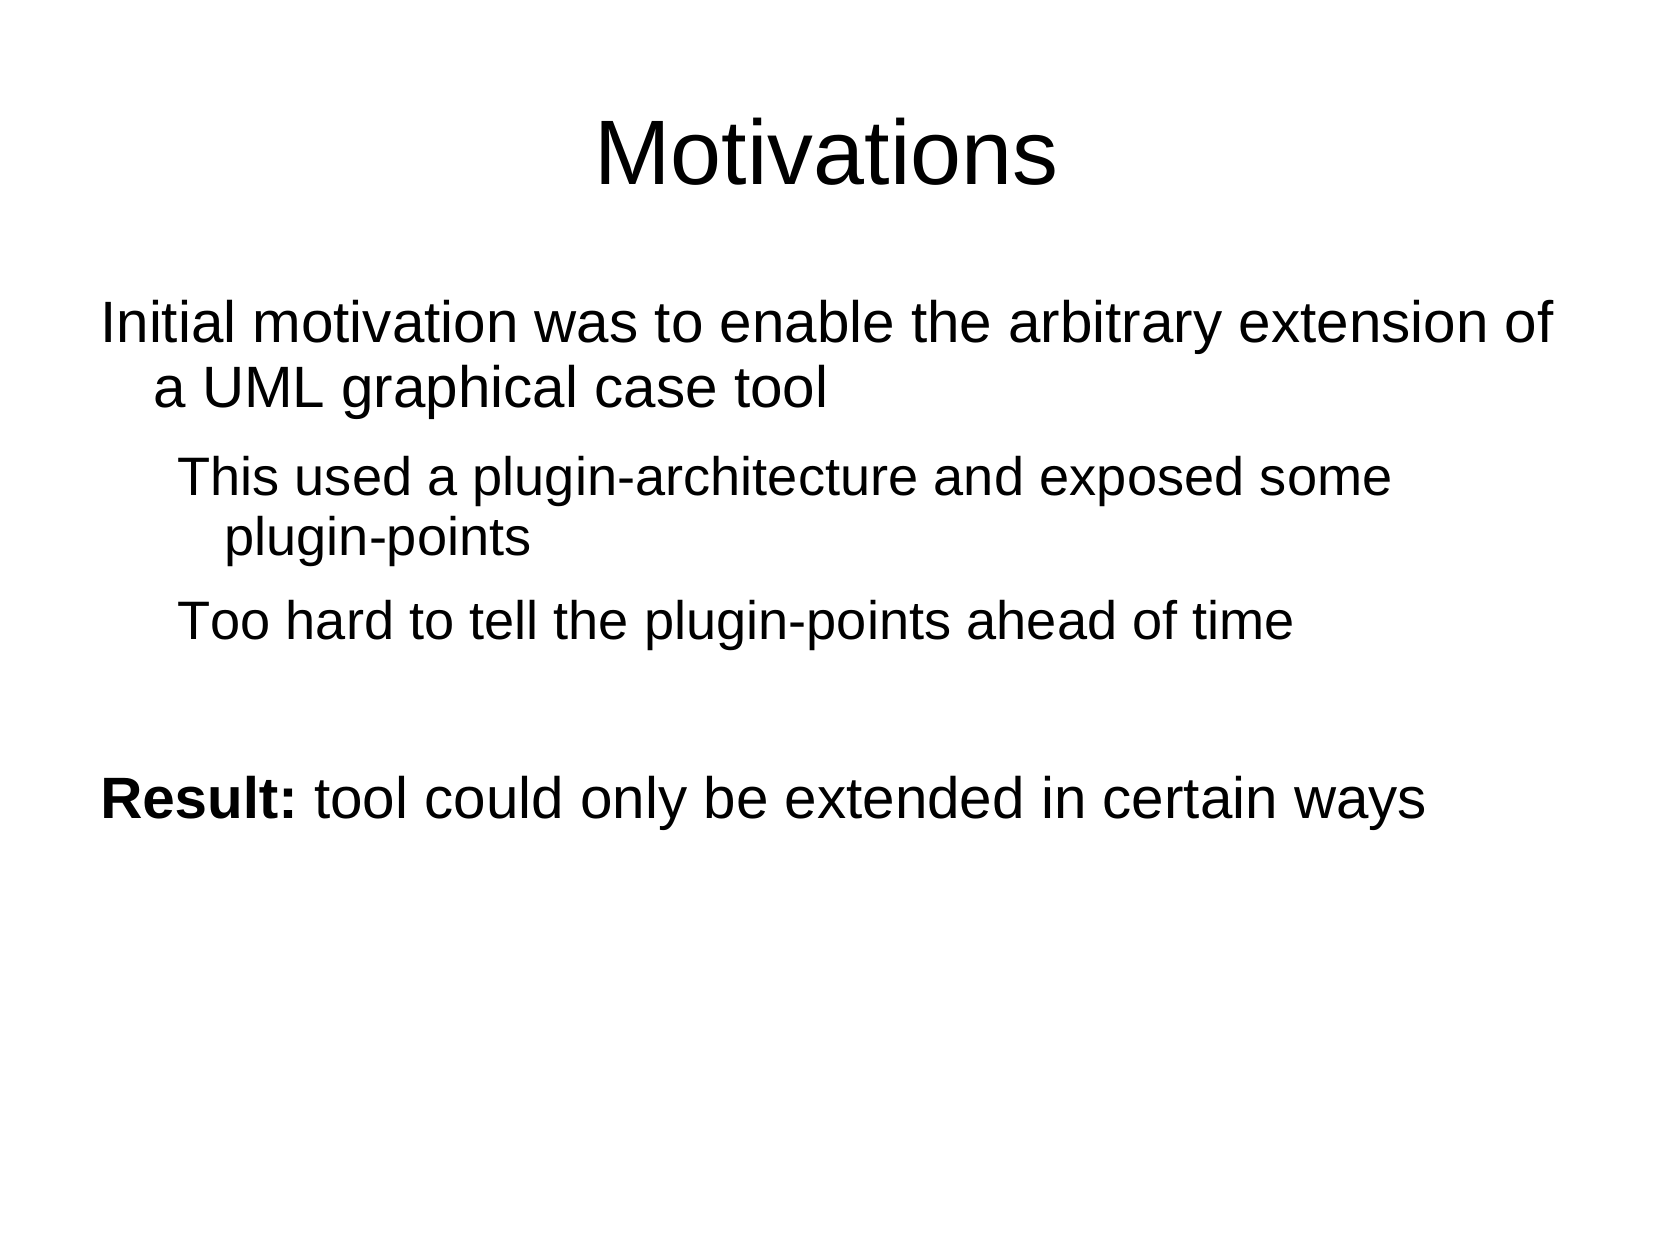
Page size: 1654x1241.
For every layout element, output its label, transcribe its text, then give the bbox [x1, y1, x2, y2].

title Motivations [82, 49, 1571, 257]
list Initial motivation was to enable the arbitrary extension of a UML graphical case tool This used a plugin-architecture and exposed some plugin-points Too hard to tell the plugin-points ahead of time Result: tool could only be extended in certain ways [82, 290, 1571, 1109]
